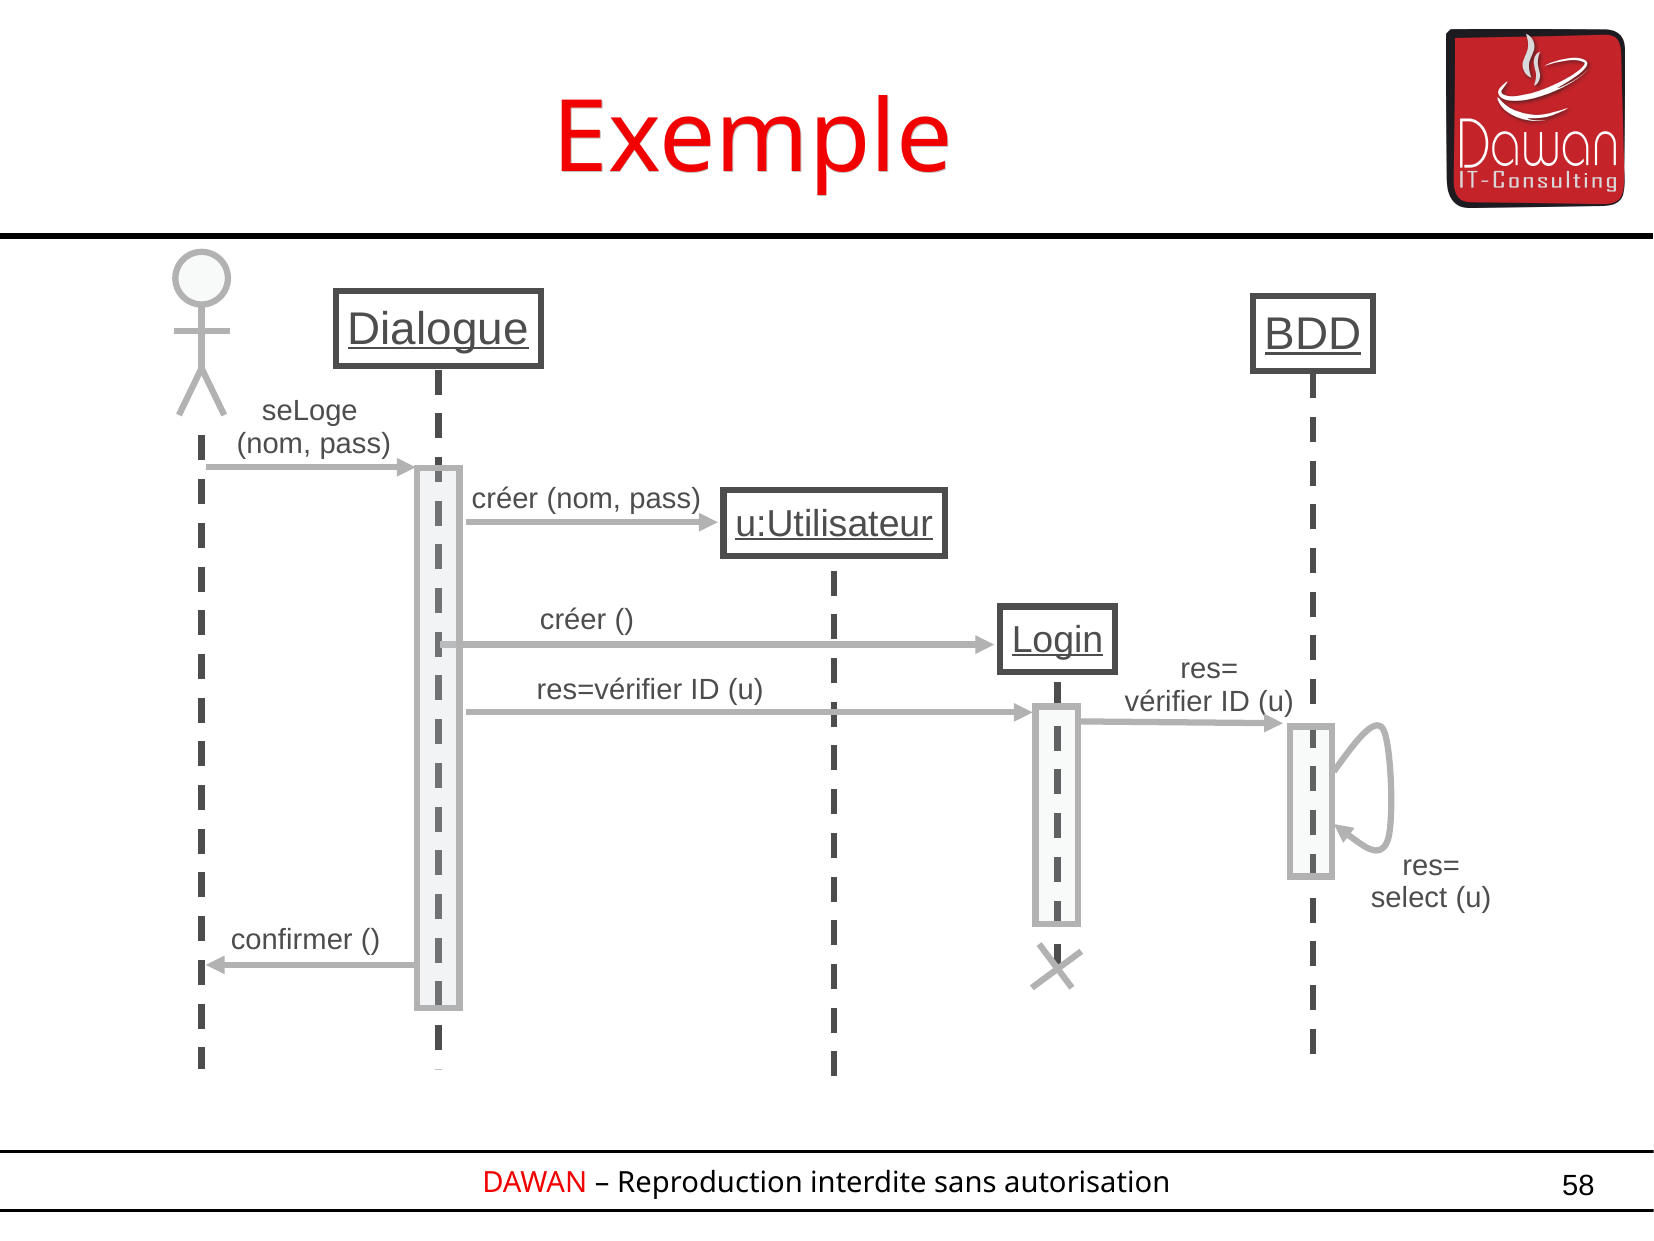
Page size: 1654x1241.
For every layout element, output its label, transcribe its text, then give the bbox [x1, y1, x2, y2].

text_box res= select (u) [1370, 848, 1492, 915]
text_box créer () [539, 602, 635, 636]
text_box Login [1000, 606, 1116, 673]
text_box Dialogue [336, 290, 541, 366]
text_box seLoge (nom, pass) [236, 394, 392, 460]
text_box res= vérifier ID (u) [1124, 651, 1295, 718]
text_box [1035, 706, 1078, 925]
title Exemple [59, 29, 1447, 237]
text_box créer (nom, pass) [471, 482, 702, 515]
text_box confirmer () [230, 922, 381, 956]
text_box BDD [1252, 296, 1374, 372]
text_box u:Utilisateur [723, 490, 945, 556]
picture [1447, 29, 1625, 208]
text_box [175, 251, 228, 305]
text_box [417, 468, 460, 1008]
text_box [1289, 726, 1332, 877]
text_box res=vérifier ID (u) [536, 672, 764, 706]
